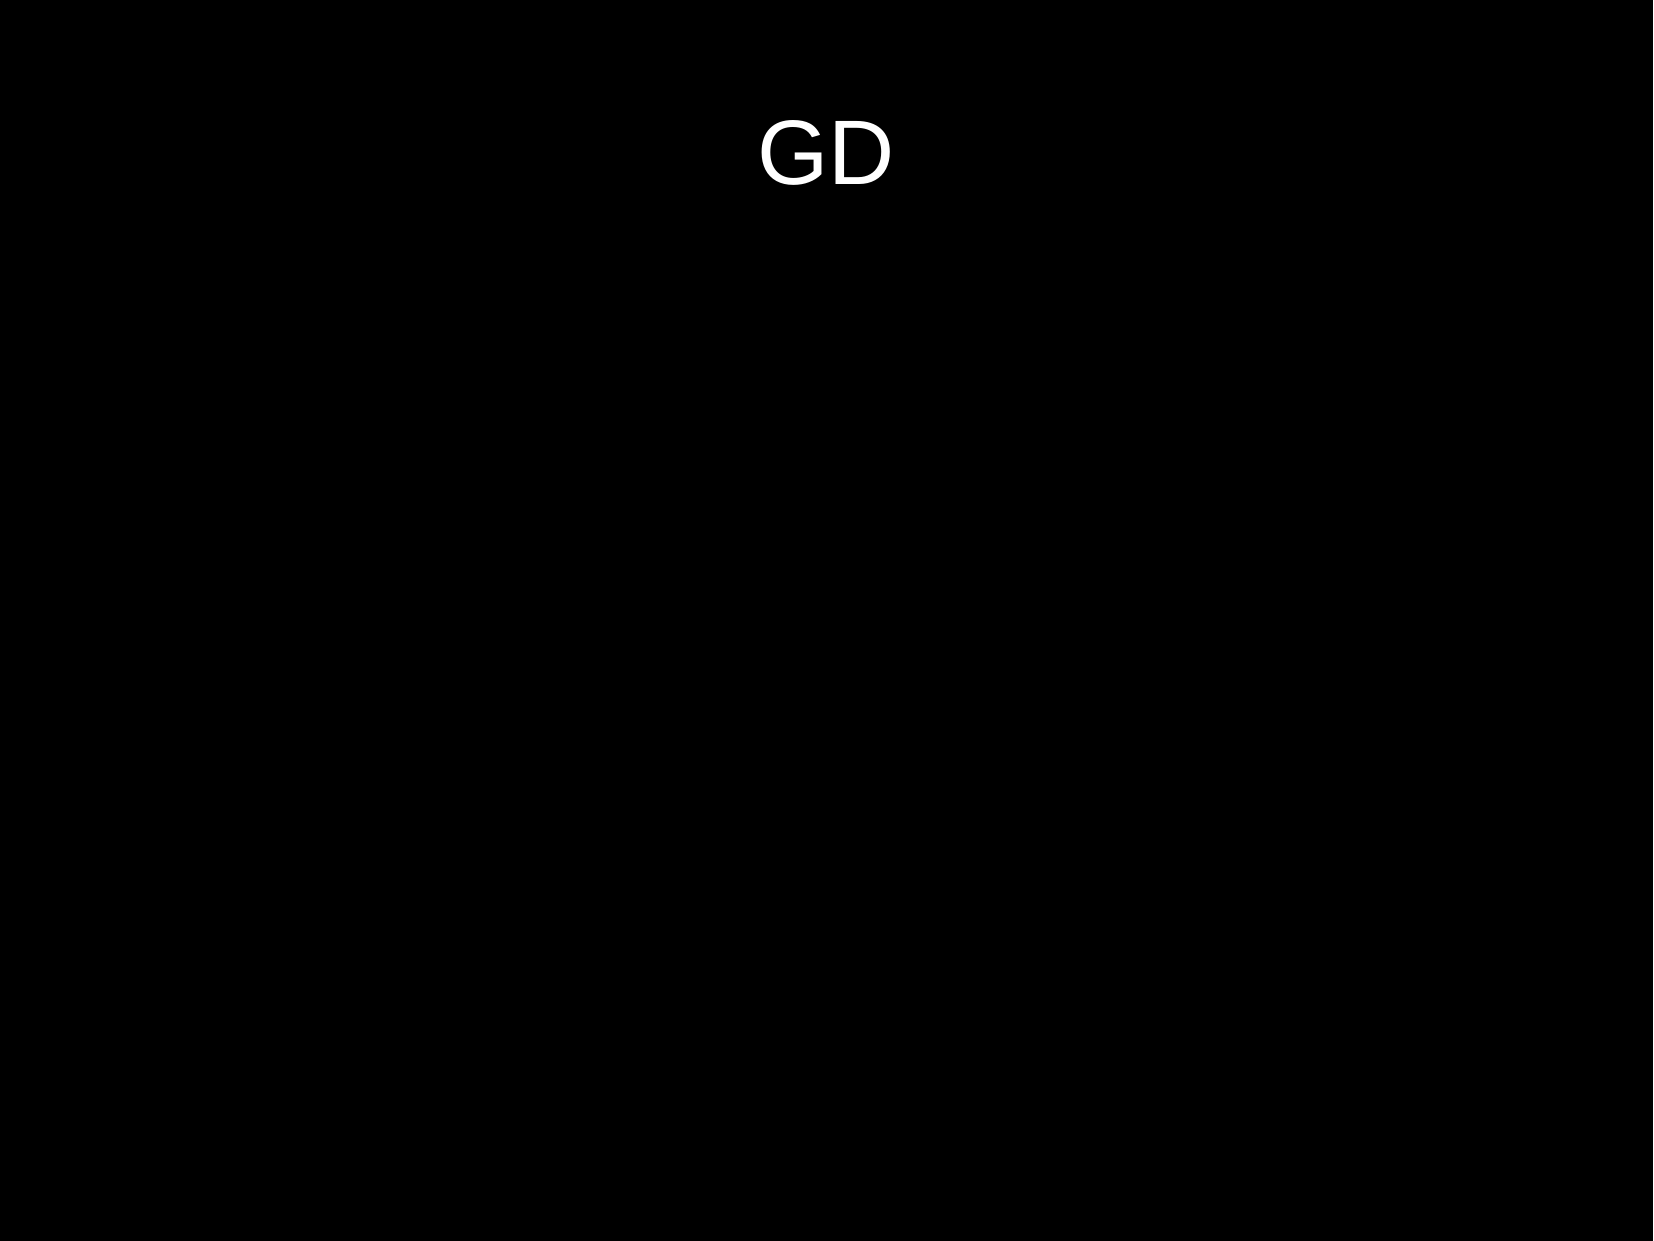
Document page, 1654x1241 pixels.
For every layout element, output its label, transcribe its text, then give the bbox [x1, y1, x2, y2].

title GD [82, 49, 1571, 257]
